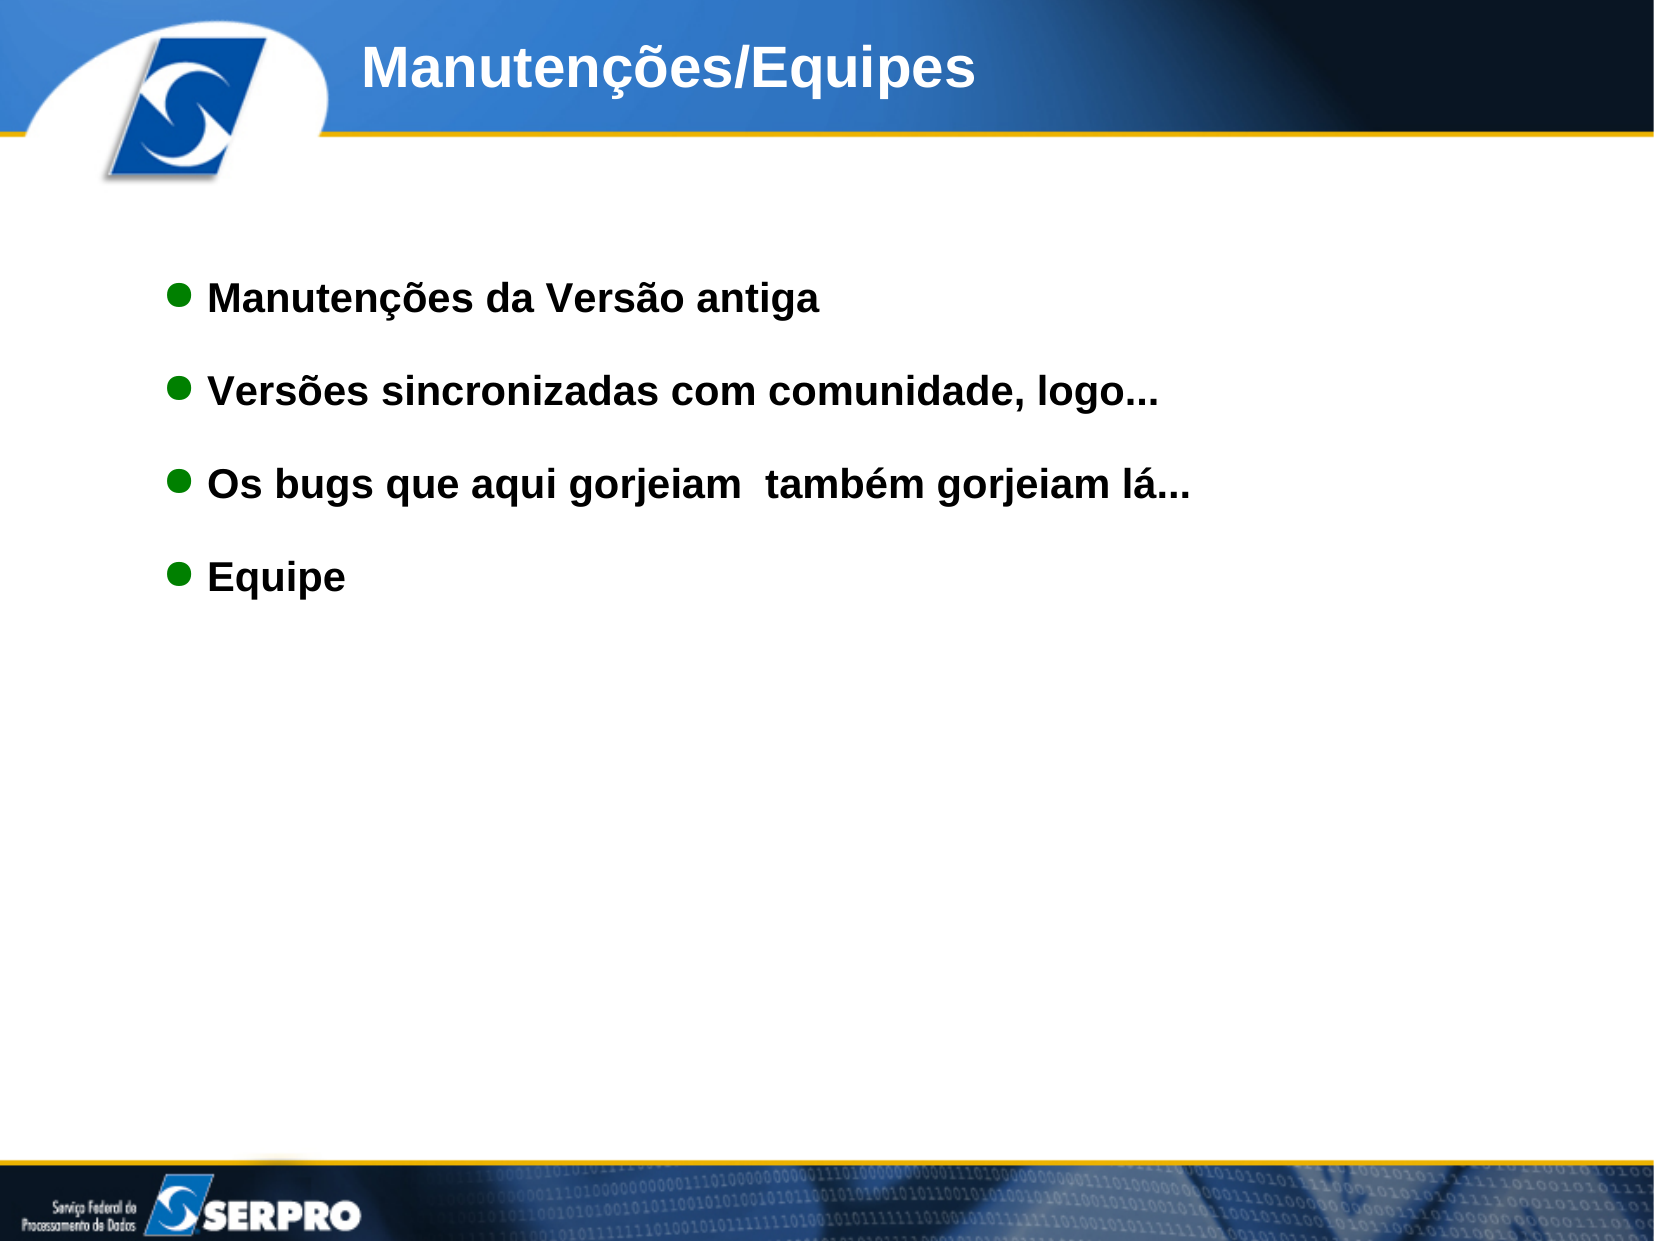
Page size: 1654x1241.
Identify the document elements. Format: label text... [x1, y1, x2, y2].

title Manutenções/Equipes [361, 32, 1603, 102]
picture [0, 0, 1654, 1241]
text_box Manutenções da Versão antiga Versões sincronizadas com comunidade, logo... Os bugs que aqui gorjeiam também gorjeiam lá... Equipe [147, 220, 1545, 1123]
